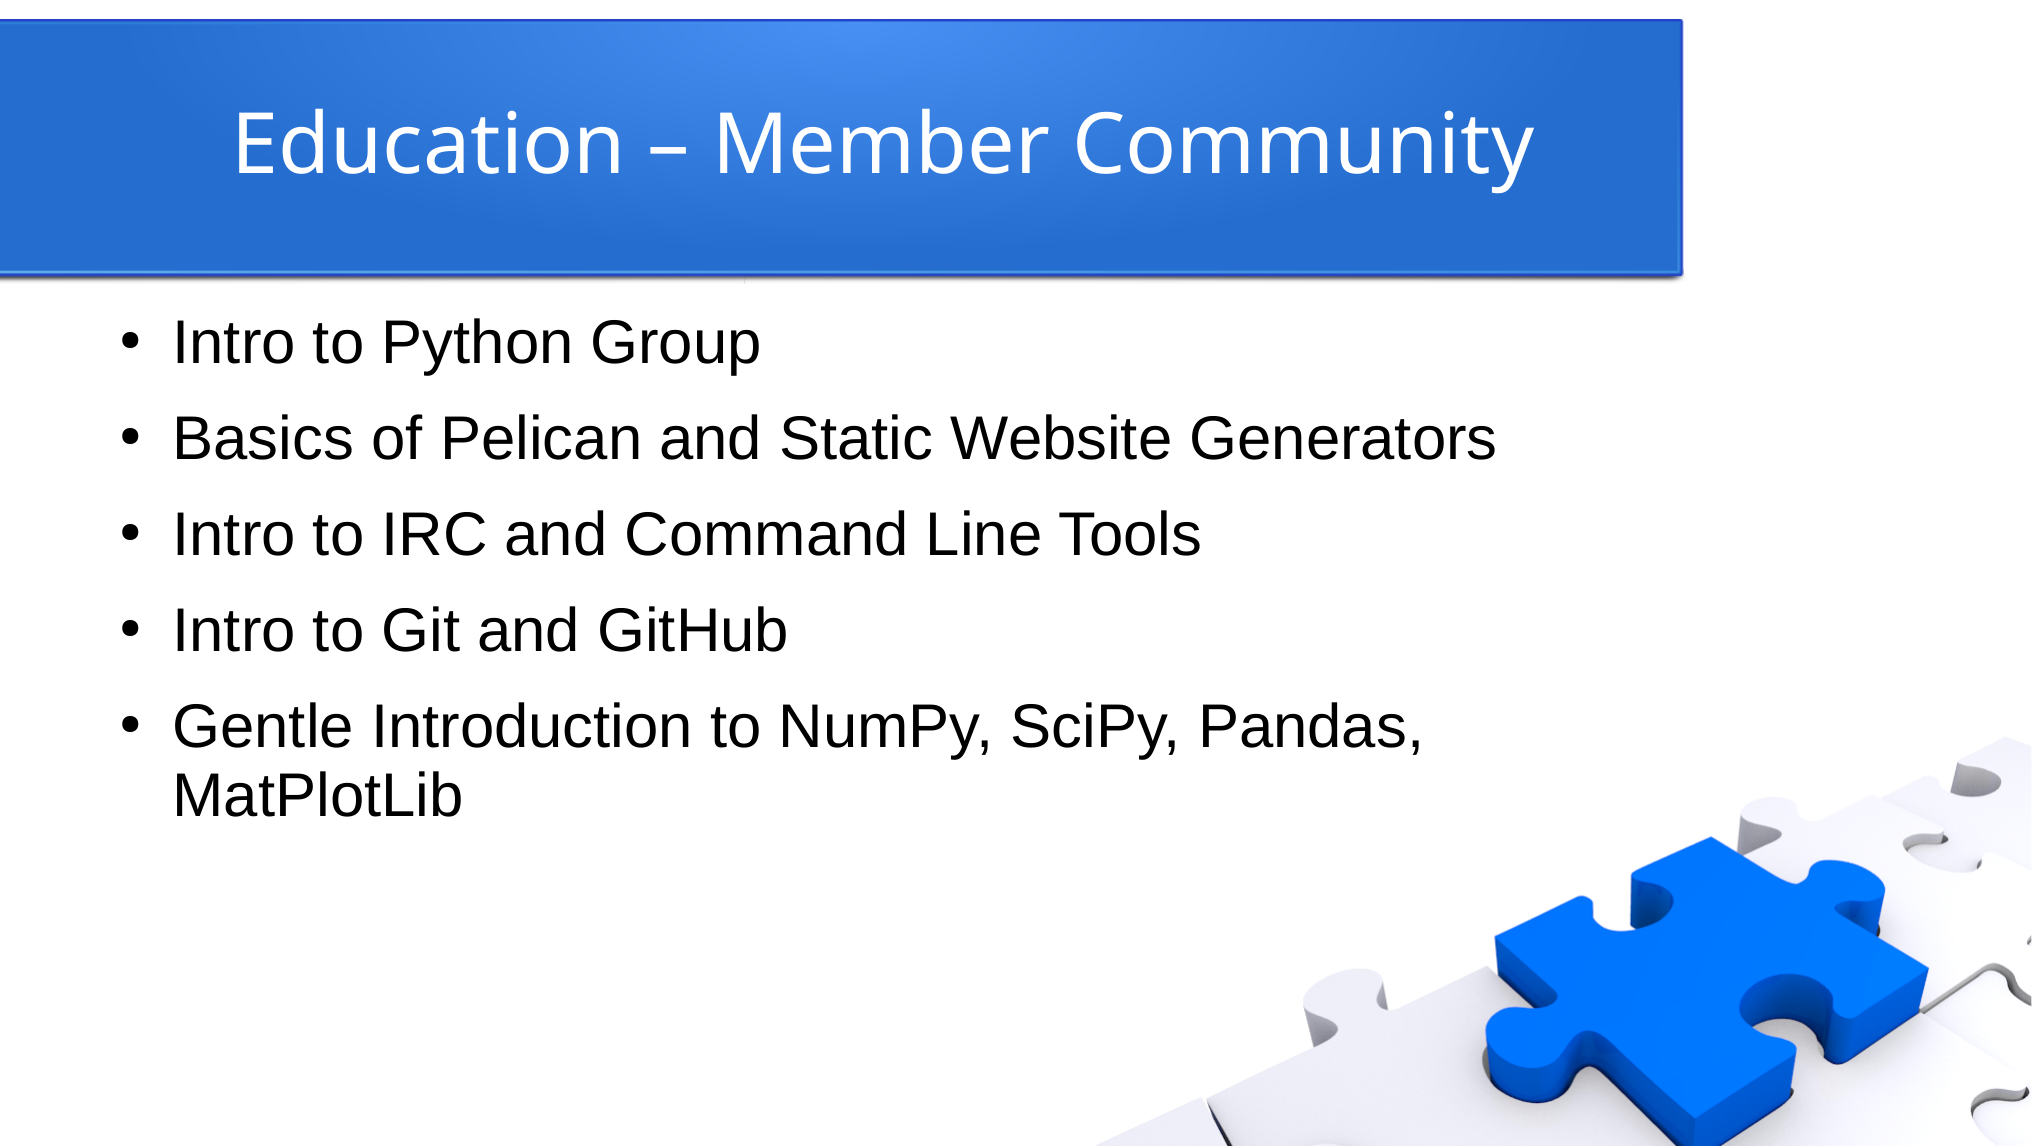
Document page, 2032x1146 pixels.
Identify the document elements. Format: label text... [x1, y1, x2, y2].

title Education – Member Community [101, 45, 1666, 237]
list Intro to Python Group Basics of Pelican and Static Website Generators Intro to IRC and Command Line Tools Intro to Git and GitHub Gentle Introduction to NumPy, SciPy, Pandas, MatPlotLib [101, 307, 1619, 972]
picture [0, 19, 1689, 284]
picture [1071, 605, 2032, 1146]
